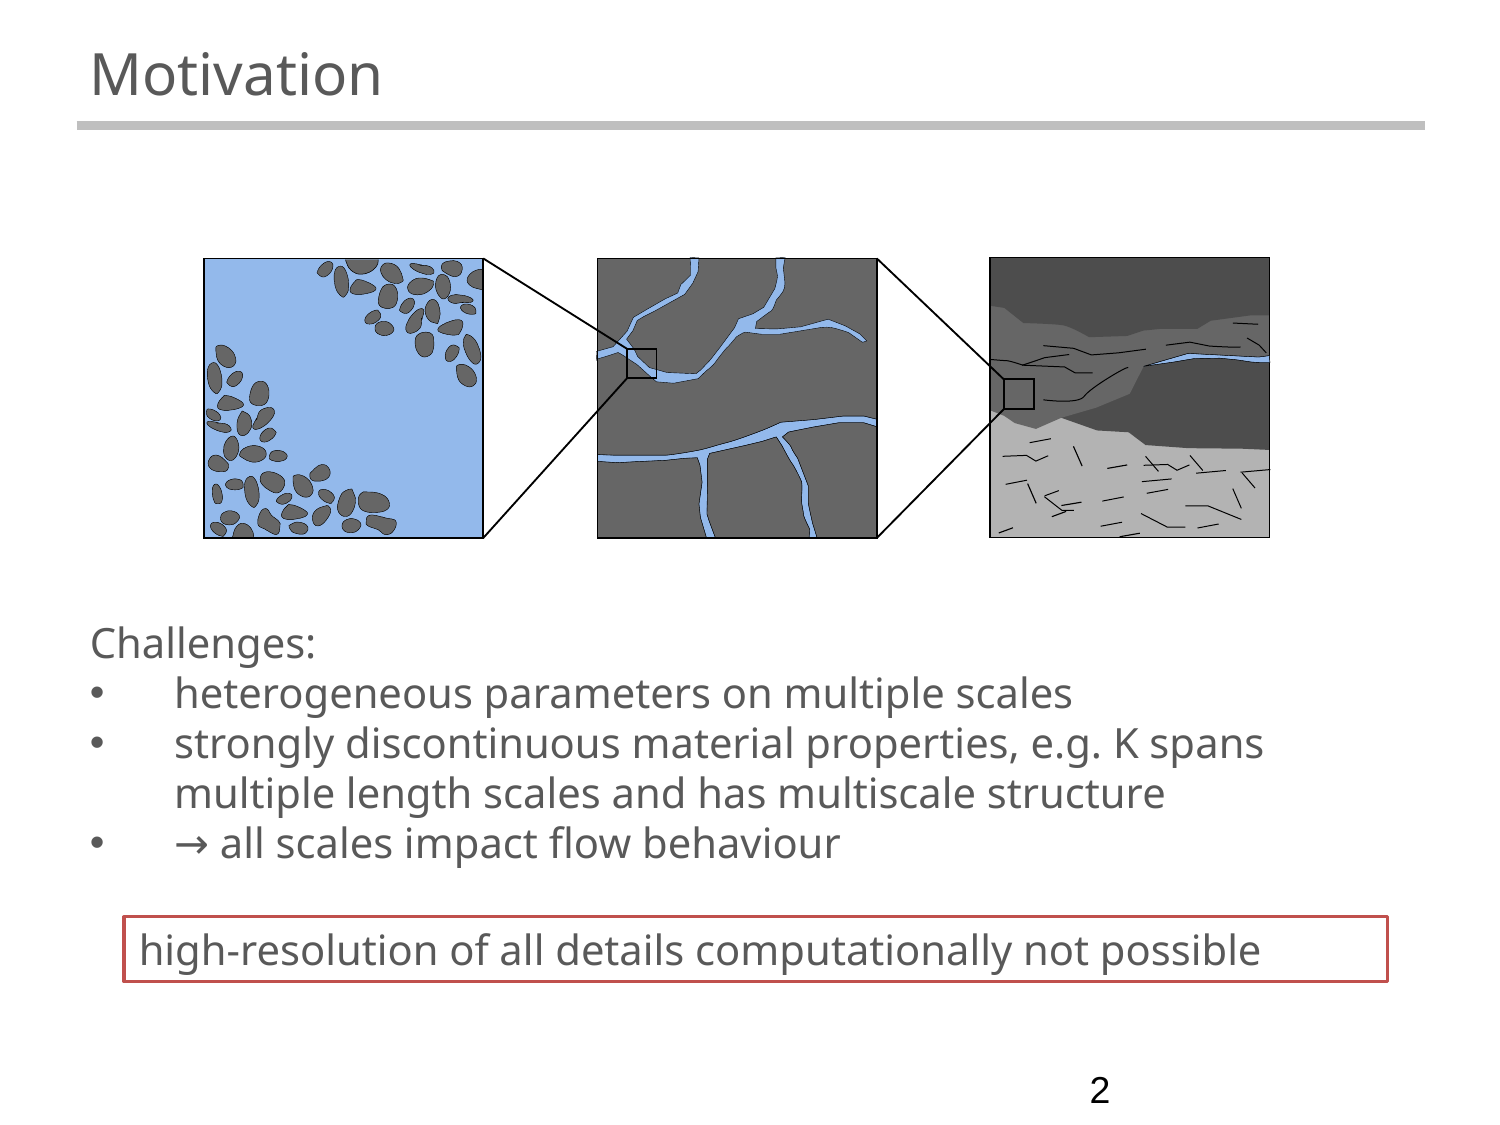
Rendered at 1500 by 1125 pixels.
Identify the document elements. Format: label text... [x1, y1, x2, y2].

text_box <number> [1074, 1058, 1425, 1103]
text_box Motivation [74, 30, 1424, 114]
picture [183, 243, 1292, 563]
text_box high-resolution of all details computationally not possible [123, 916, 1388, 982]
text_box Challenges: heterogeneous parameters on multiple scales strongly discontinuous material properties, e.g. K spans multiple length scales and has multiscale structure → all scales impact flow behaviour [75, 609, 1425, 917]
